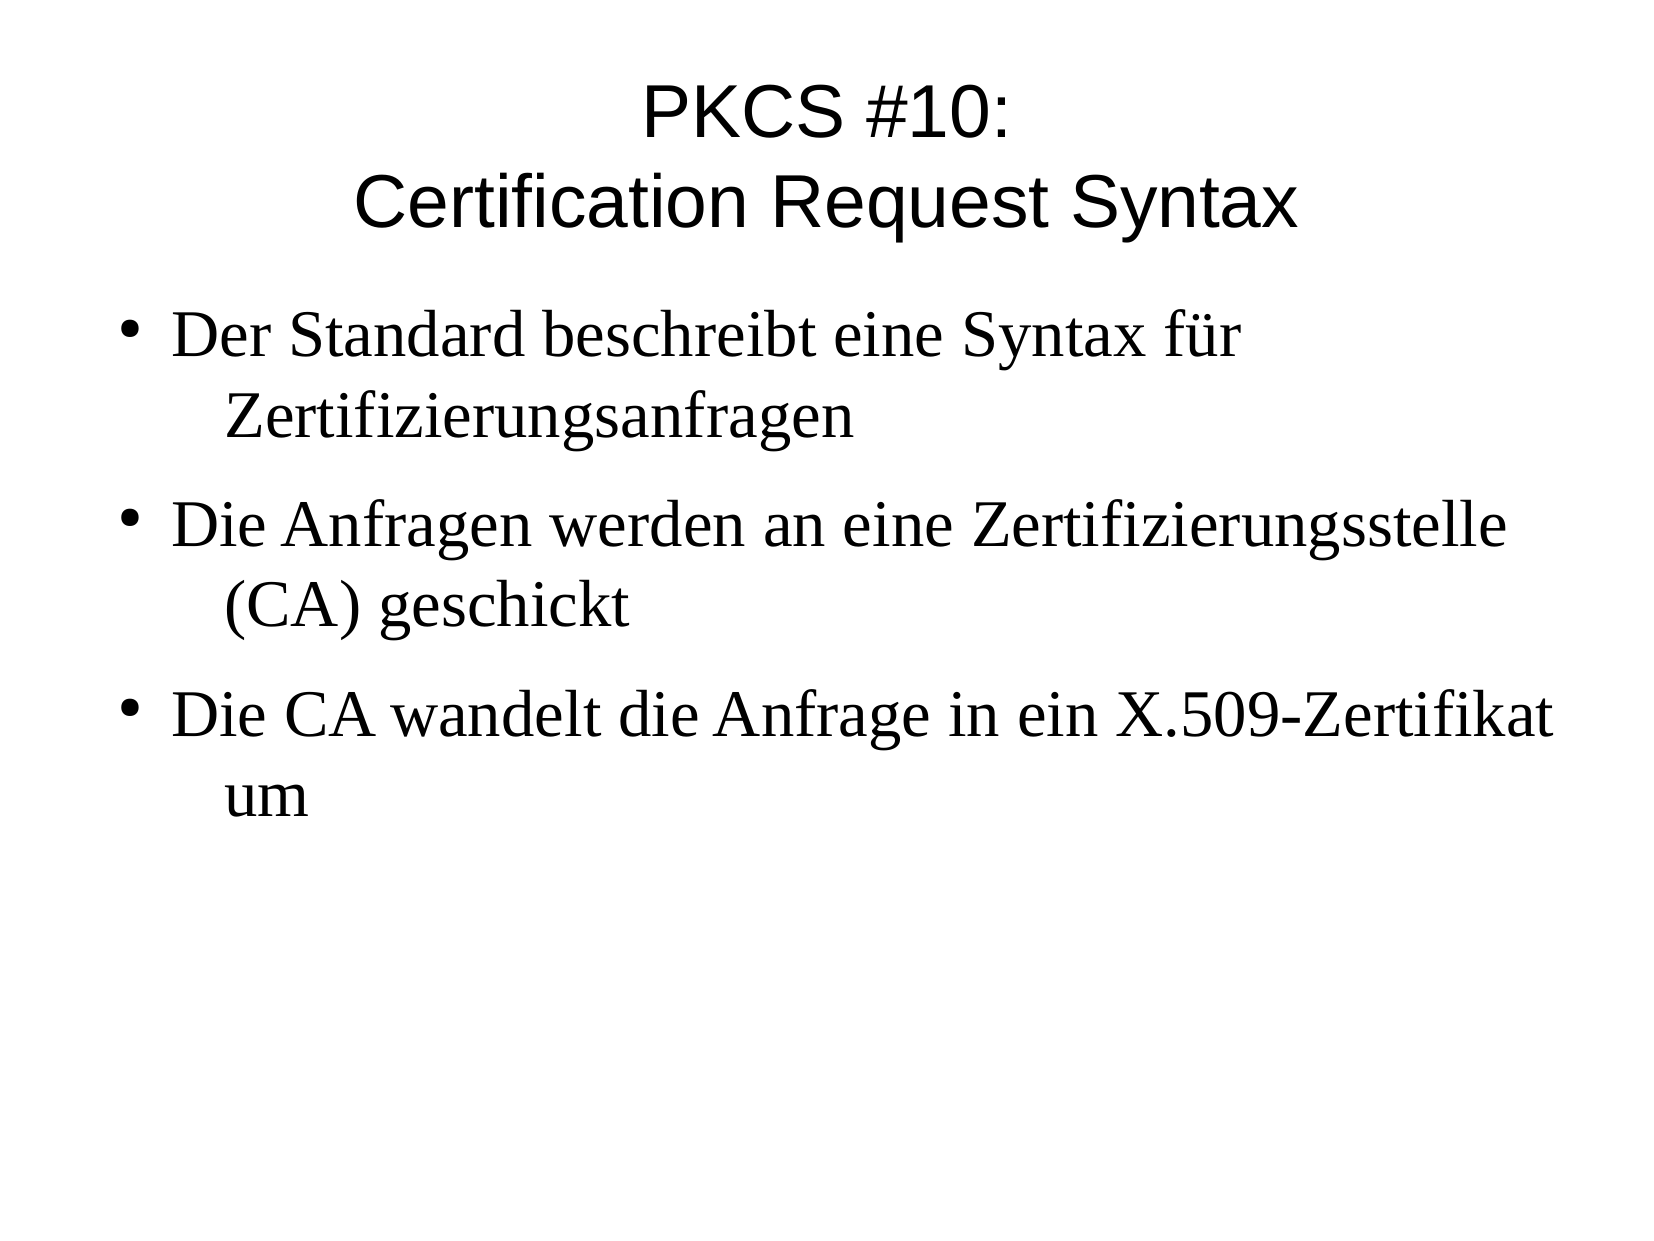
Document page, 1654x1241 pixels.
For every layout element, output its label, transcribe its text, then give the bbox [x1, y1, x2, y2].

list Der Standard beschreibt eine Syntax für Zertifizierungsanfragen Die Anfragen werden an eine Zertifizierungsstelle (CA) geschickt Die CA wandelt die Anfrage in ein X.509-Zertifikat um [82, 290, 1571, 1010]
title PKCS #10: Certification Request Syntax [82, 62, 1571, 243]
